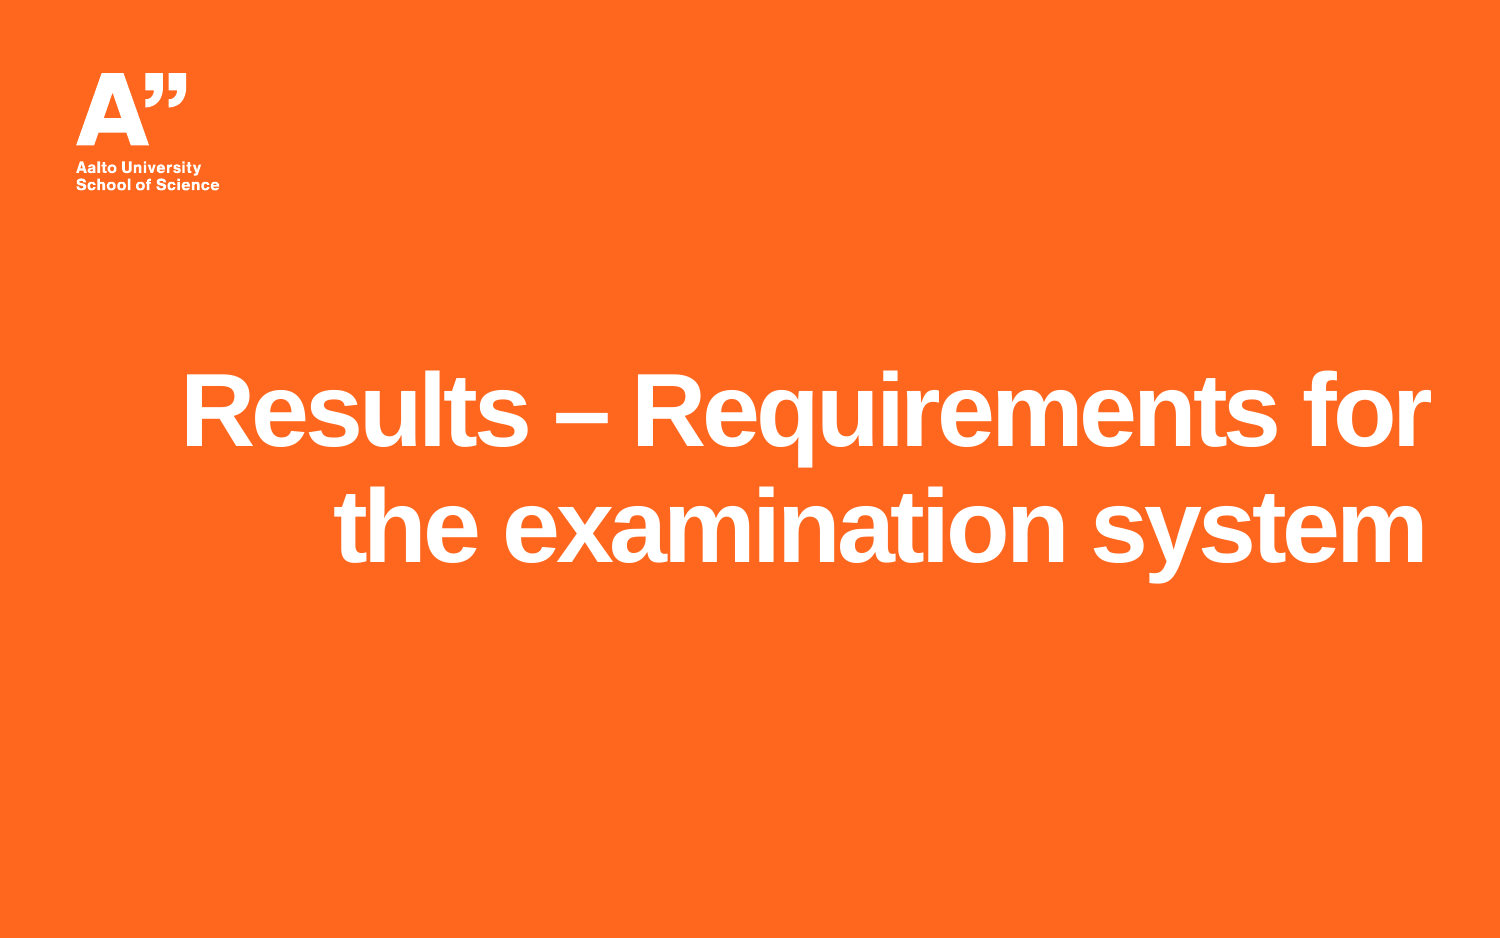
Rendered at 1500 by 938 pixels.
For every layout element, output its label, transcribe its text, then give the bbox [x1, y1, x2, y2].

subtitle Results – Requirements for the examination system [82, 0, 1430, 938]
